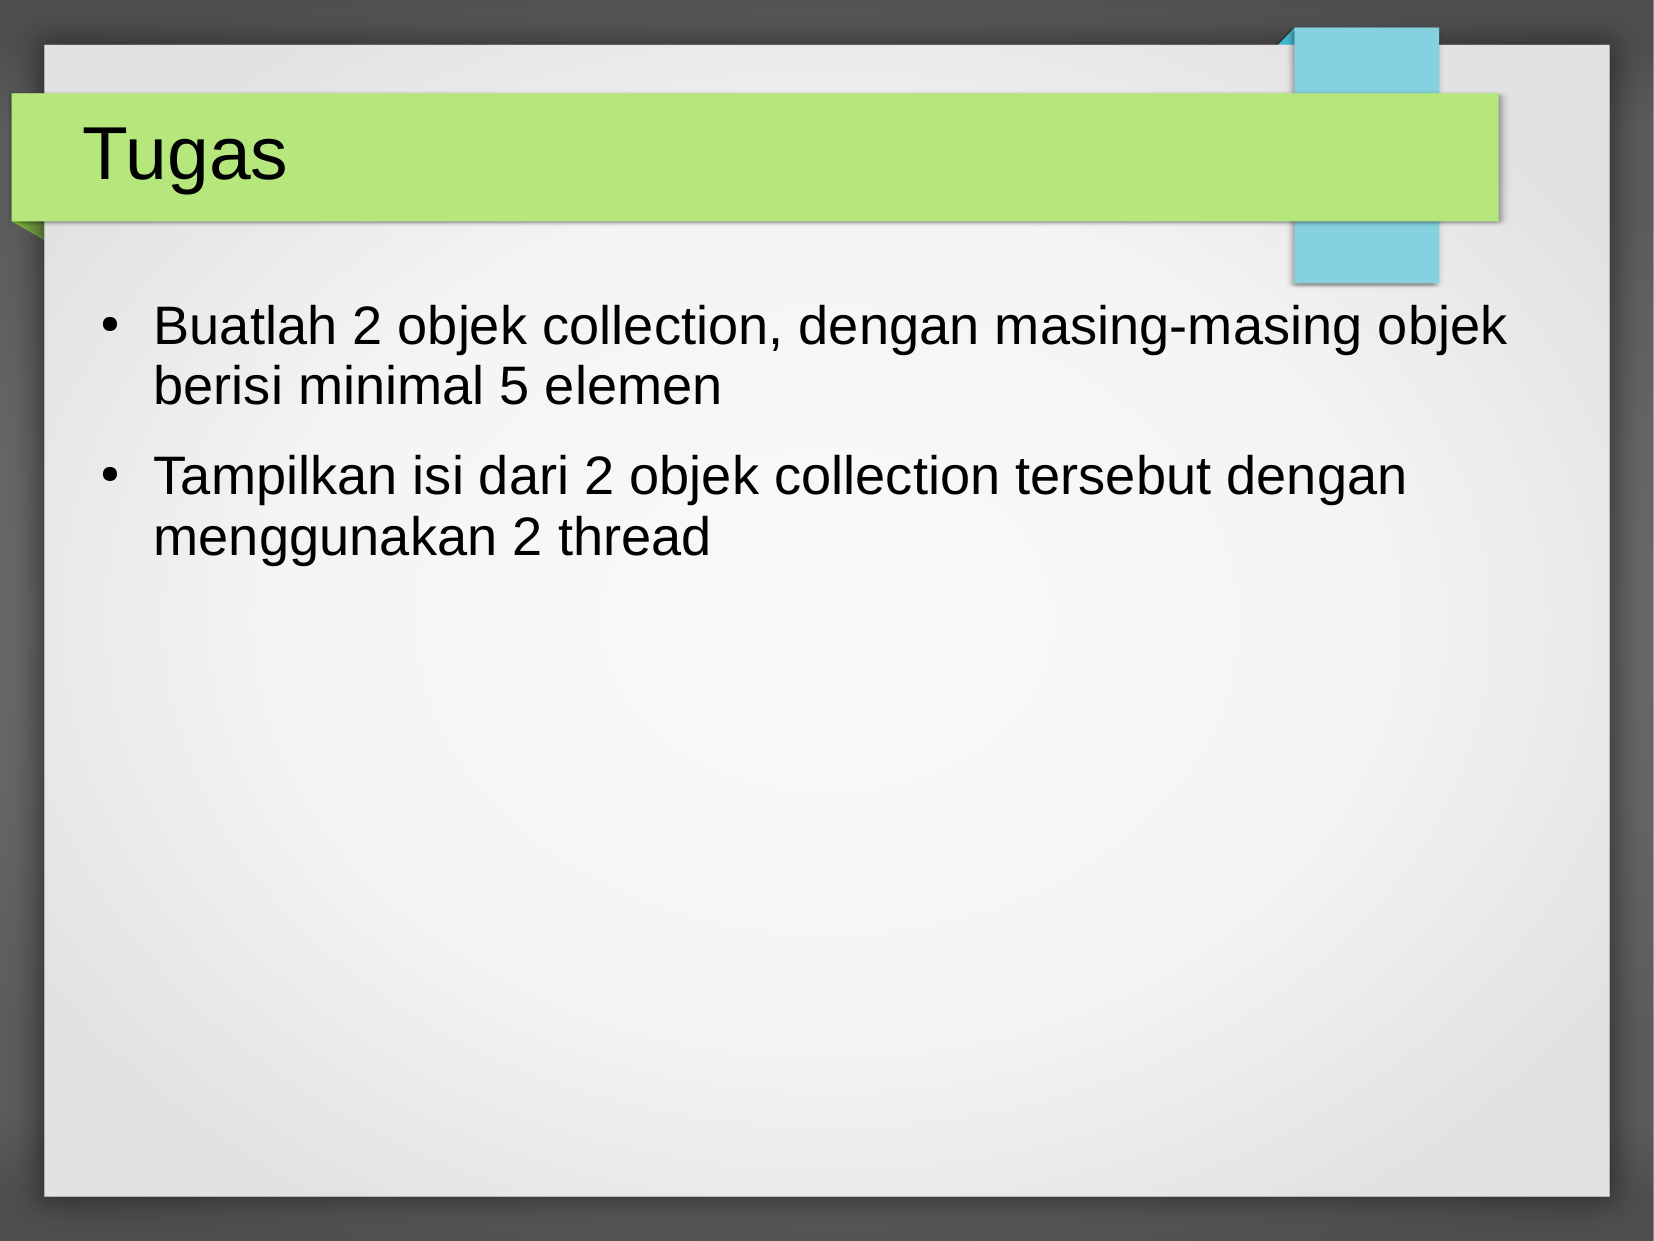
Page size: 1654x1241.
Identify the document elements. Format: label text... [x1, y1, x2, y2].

list Buatlah 2 objek collection, dengan masing-masing objek berisi minimal 5 elemen Tampilkan isi dari 2 objek collection tersebut dengan menggunakan 2 thread [82, 295, 1571, 1015]
picture [0, 0, 1654, 1241]
title Tugas [82, 94, 1264, 213]
